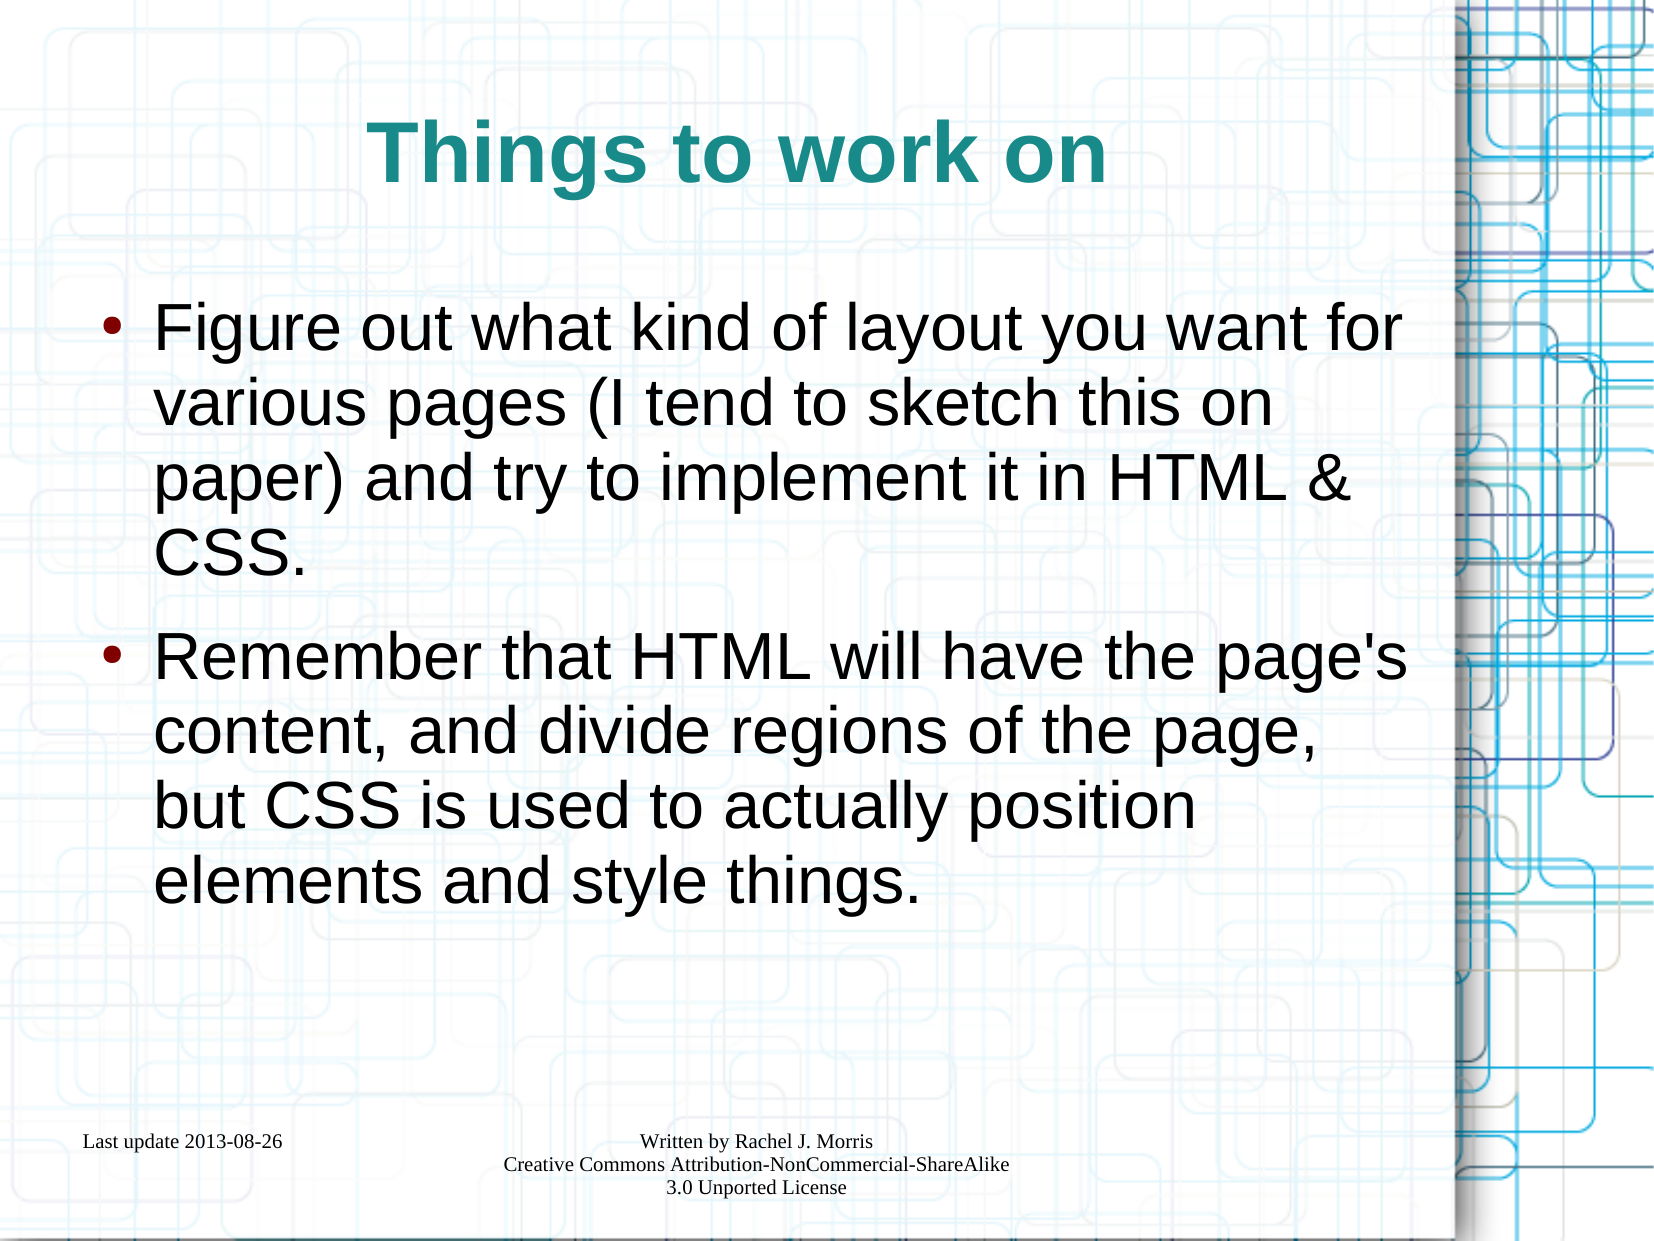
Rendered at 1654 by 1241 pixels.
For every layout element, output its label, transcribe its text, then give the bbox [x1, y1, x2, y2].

title Things to work on [59, 49, 1418, 257]
picture [0, 0, 1654, 1241]
list Figure out what kind of layout you want for various pages (I tend to sketch this on paper) and try to implement it in HTML & CSS. Remember that HTML will have the page's content, and divide regions of the page, but CSS is used to actually position elements and style things. [82, 290, 1418, 1010]
